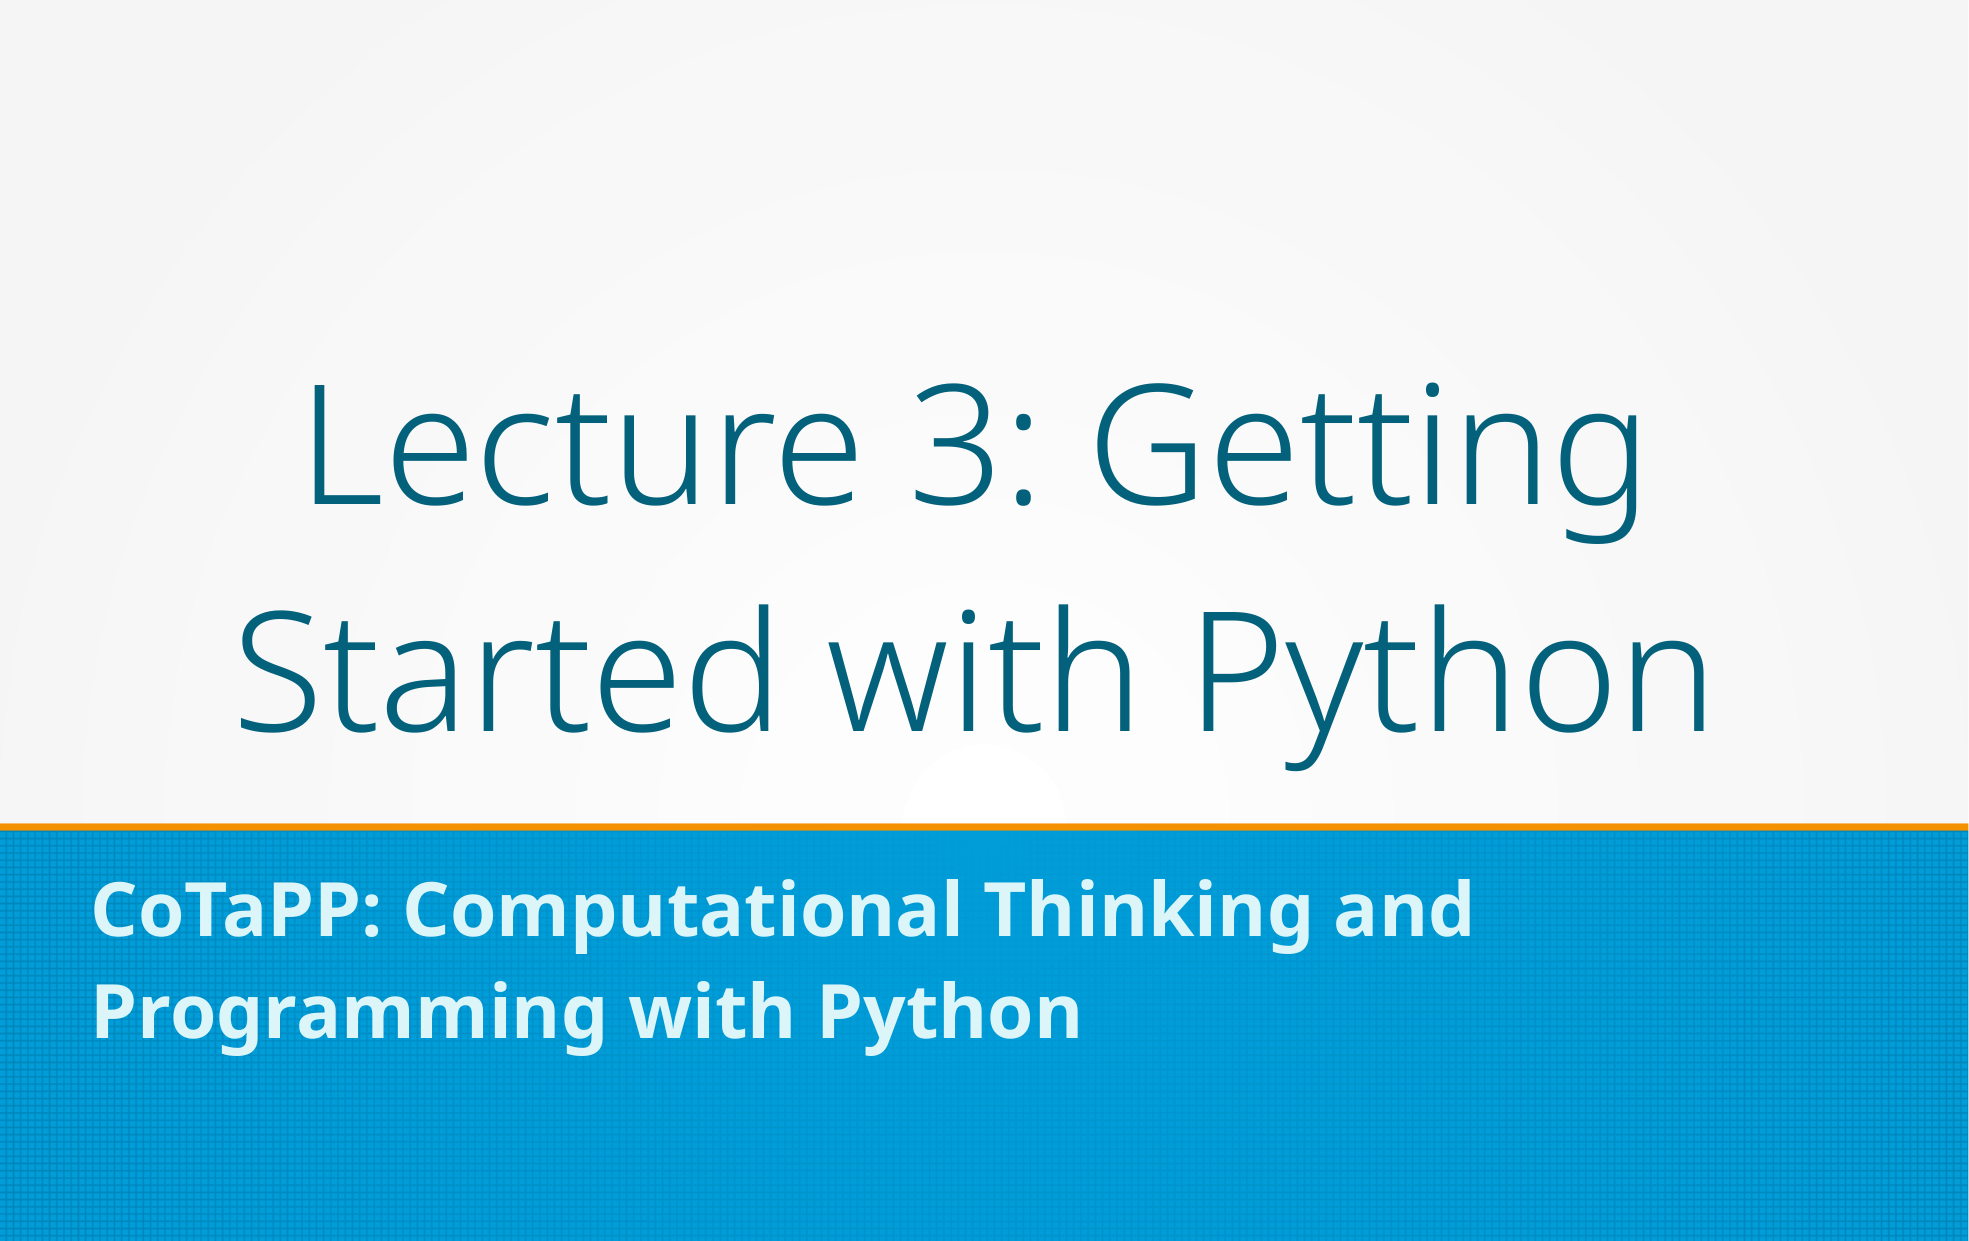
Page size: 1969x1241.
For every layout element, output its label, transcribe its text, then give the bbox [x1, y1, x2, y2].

subtitle CoTaPP: Computational Thinking and Programming with Python [90, 855, 1861, 1111]
title Lecture 3: Getting Started with Python [90, 49, 1862, 781]
picture [0, 0, 1969, 830]
